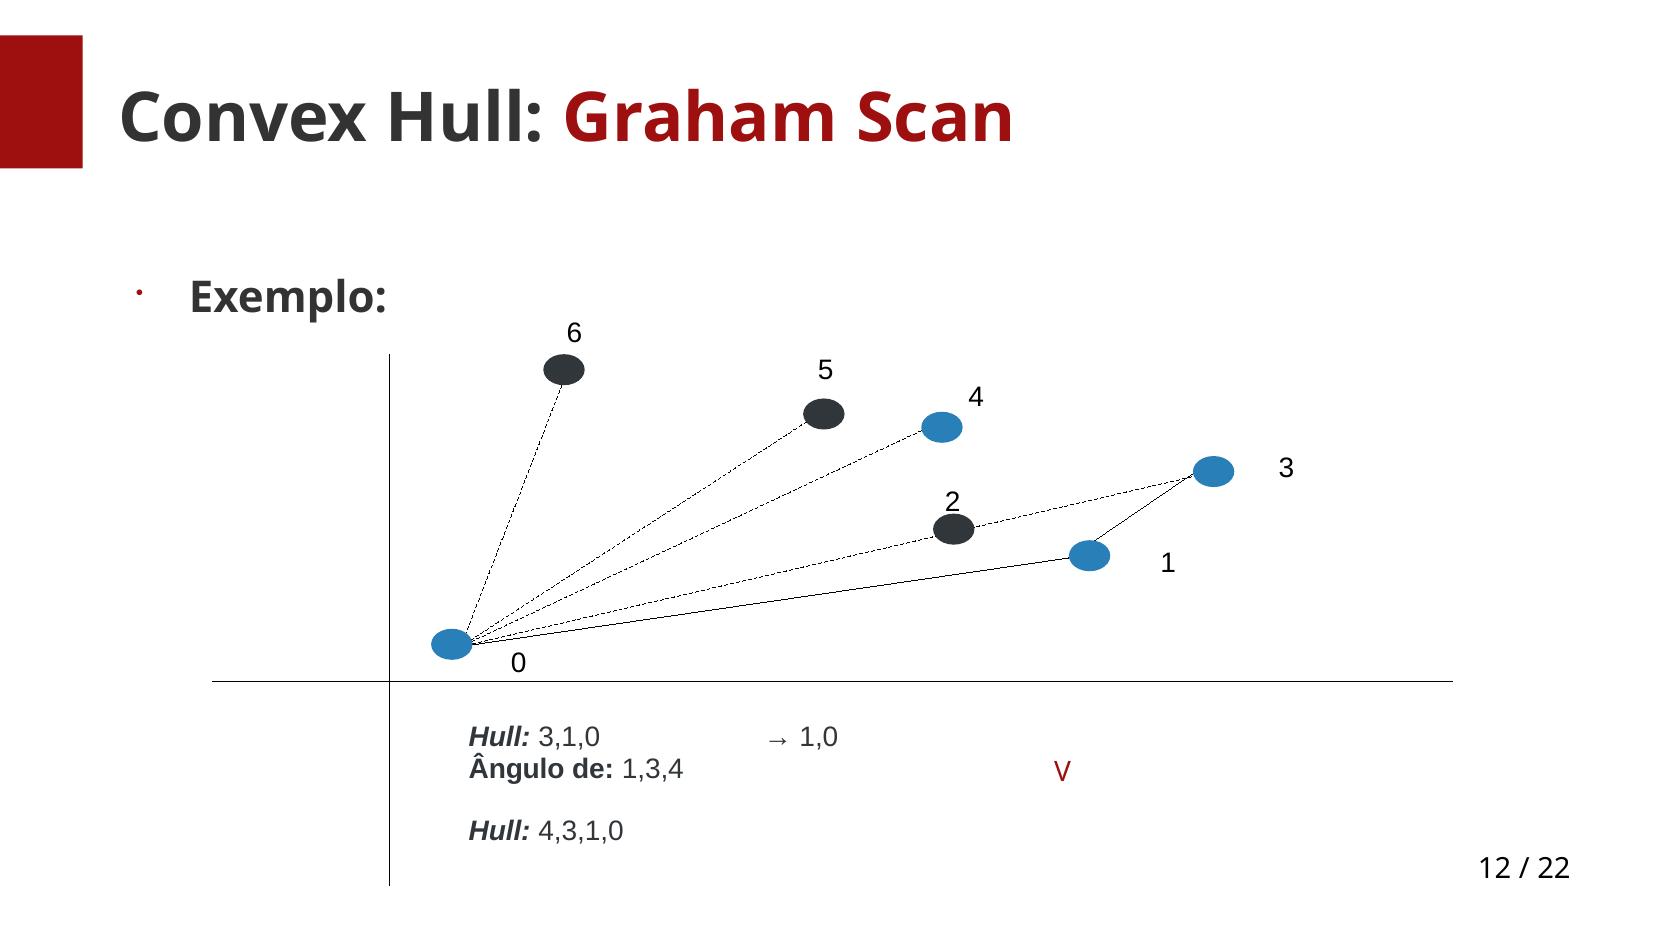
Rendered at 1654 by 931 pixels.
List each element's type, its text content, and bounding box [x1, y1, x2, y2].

text_box 6 [551, 310, 603, 357]
text_box V [1039, 744, 1093, 791]
text_box [803, 398, 845, 430]
text_box [431, 628, 473, 660]
list Exemplo: [118, 265, 1536, 806]
title Convex Hull: Graham Scan [118, 37, 1571, 193]
text_box 1 [1145, 540, 1197, 587]
text_box [543, 357, 585, 386]
text_box 3 [1263, 444, 1315, 491]
text_box [933, 525, 975, 545]
text_box 0 [496, 639, 547, 686]
text_box [1192, 456, 1235, 488]
text_box [921, 411, 963, 443]
text_box Hull: 3,1,0 → 1,0 Ângulo de: 1,3,4 Hull: 4,3,1,0 [453, 714, 981, 856]
text_box [1068, 540, 1111, 572]
text_box 4 [953, 373, 1004, 421]
text_box 2 [929, 478, 981, 525]
text_box 5 [803, 347, 854, 394]
